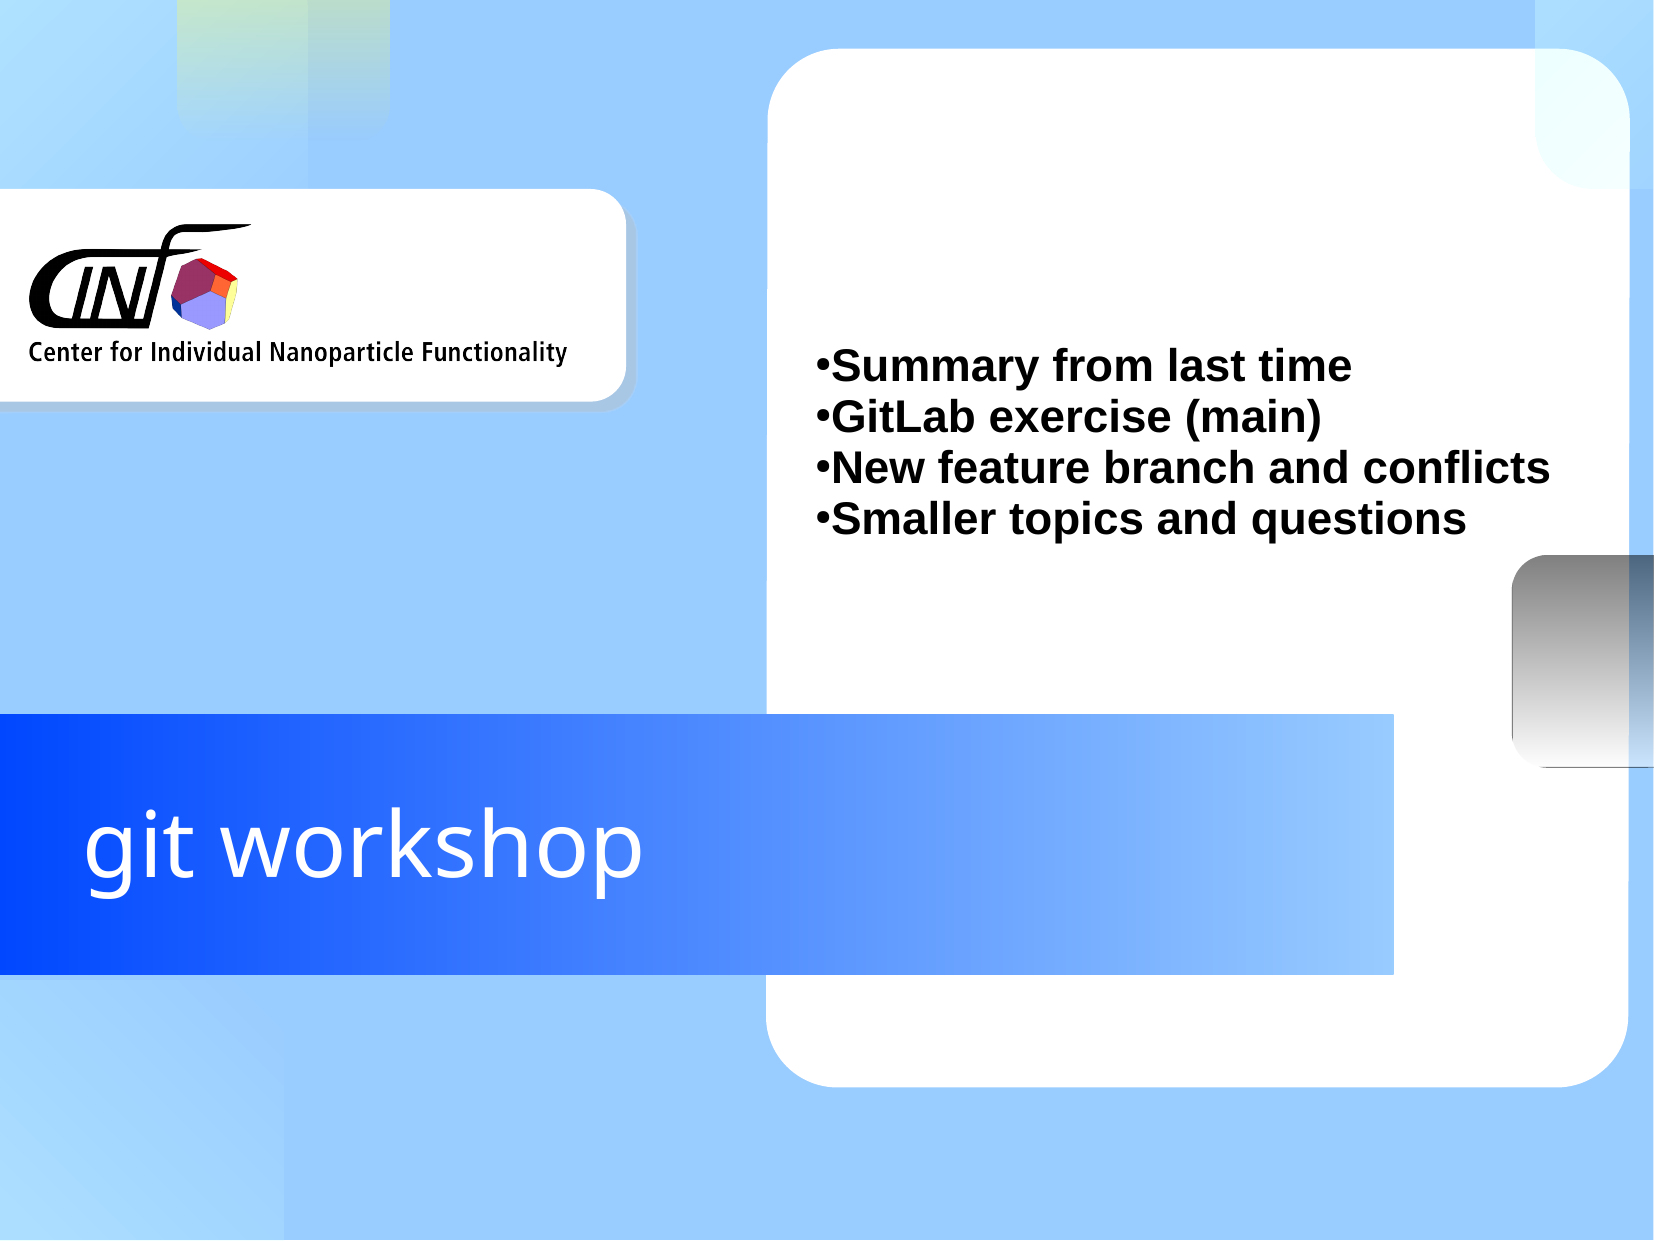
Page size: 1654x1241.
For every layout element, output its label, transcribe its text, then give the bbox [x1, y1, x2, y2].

title git workshop [82, 738, 1312, 946]
picture [28, 224, 567, 367]
subtitle Summary from last time GitLab exercise (main) New feature branch and conflicts Smaller topics and questions [814, 288, 1571, 596]
